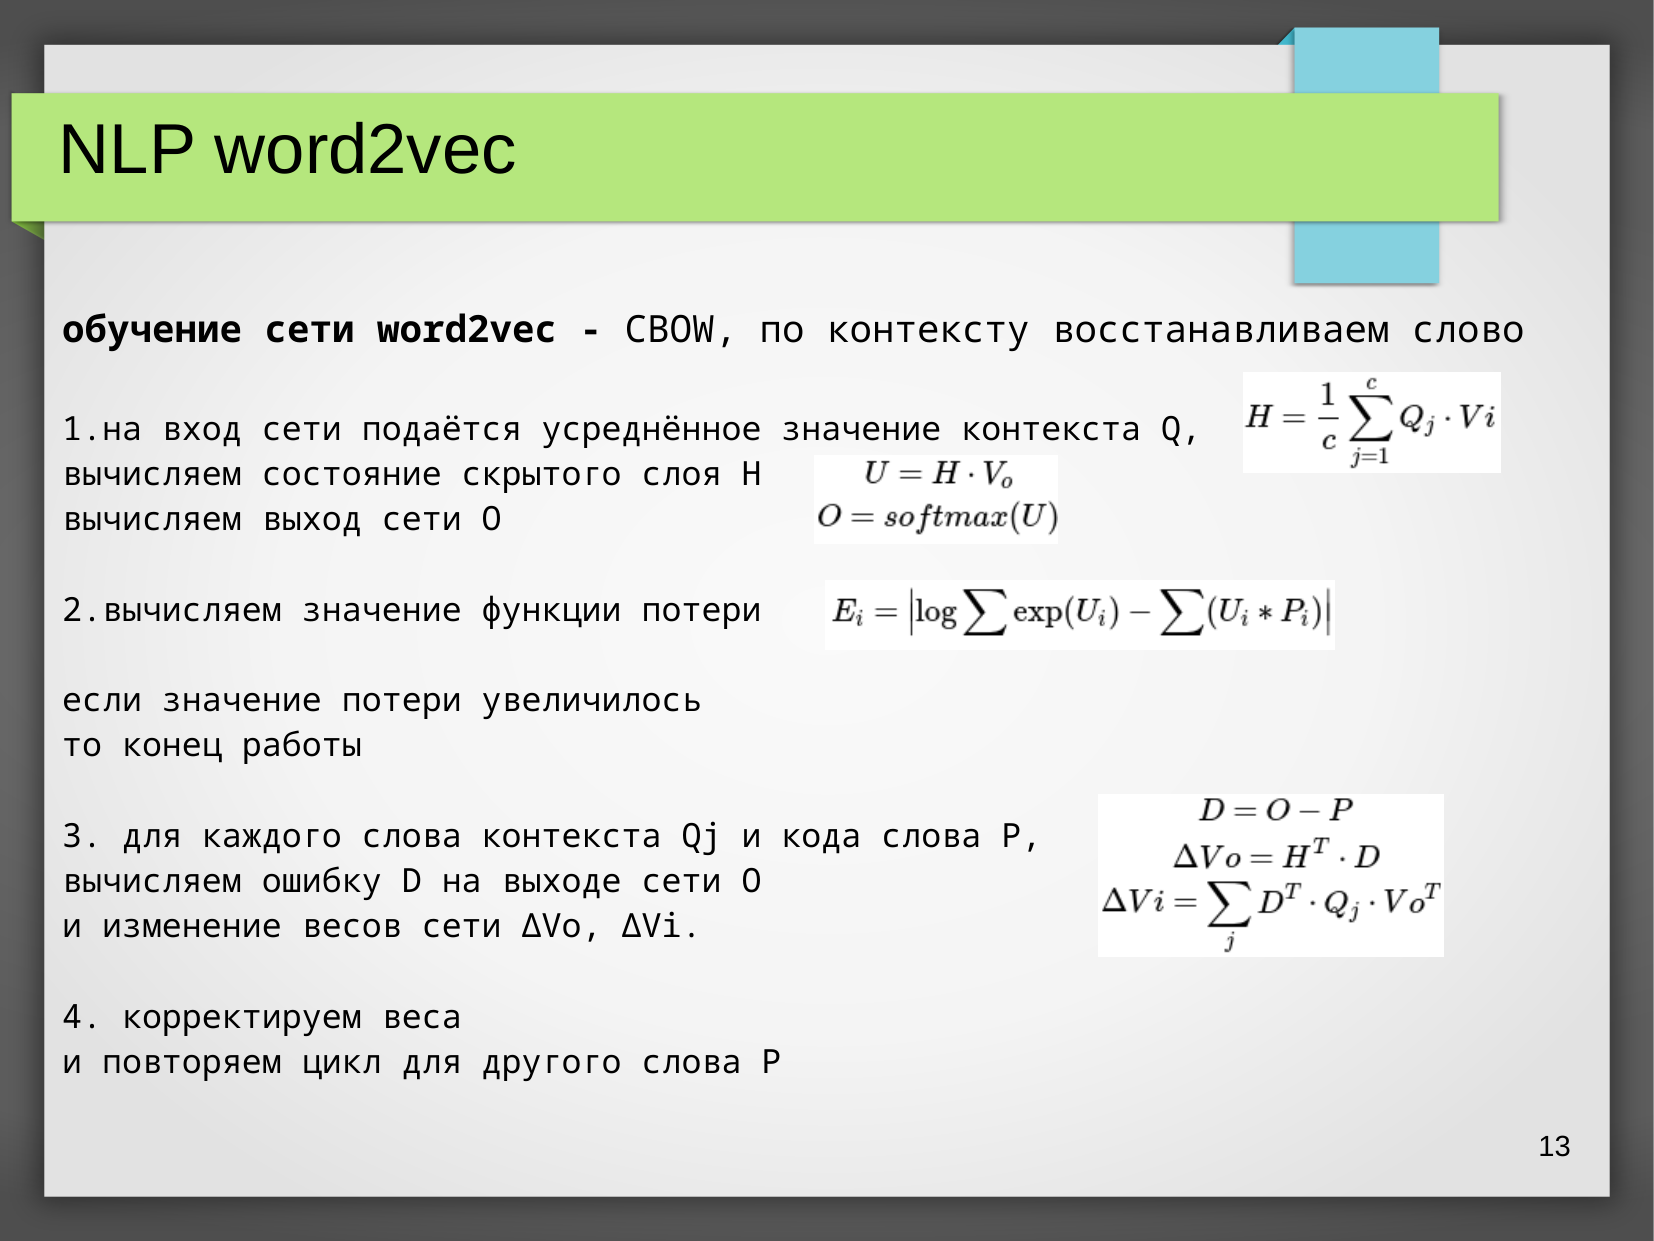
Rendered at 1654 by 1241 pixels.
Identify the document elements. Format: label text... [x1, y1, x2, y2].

title NLP word2vec [59, 109, 1382, 189]
picture [0, 0, 1654, 1241]
text_box обучение сети word2vec - CBOW, по контексту восстанавливаем слово 1.на вход сети подаётся усреднённое значение контекста Q, вычисляем состояние скрытого слоя H вычисляем выход сети O 2.вычисляем значение функции потери если значение потери увеличилось то конец работы 3. для каждого слова контекста Qj и кода слова P, вычисляем ошибку D на выходе сети O и изменение весов сети ΔVo, ΔVi. 4. корректируем веса и повторяем цикл для другого слова P [47, 295, 1607, 1040]
